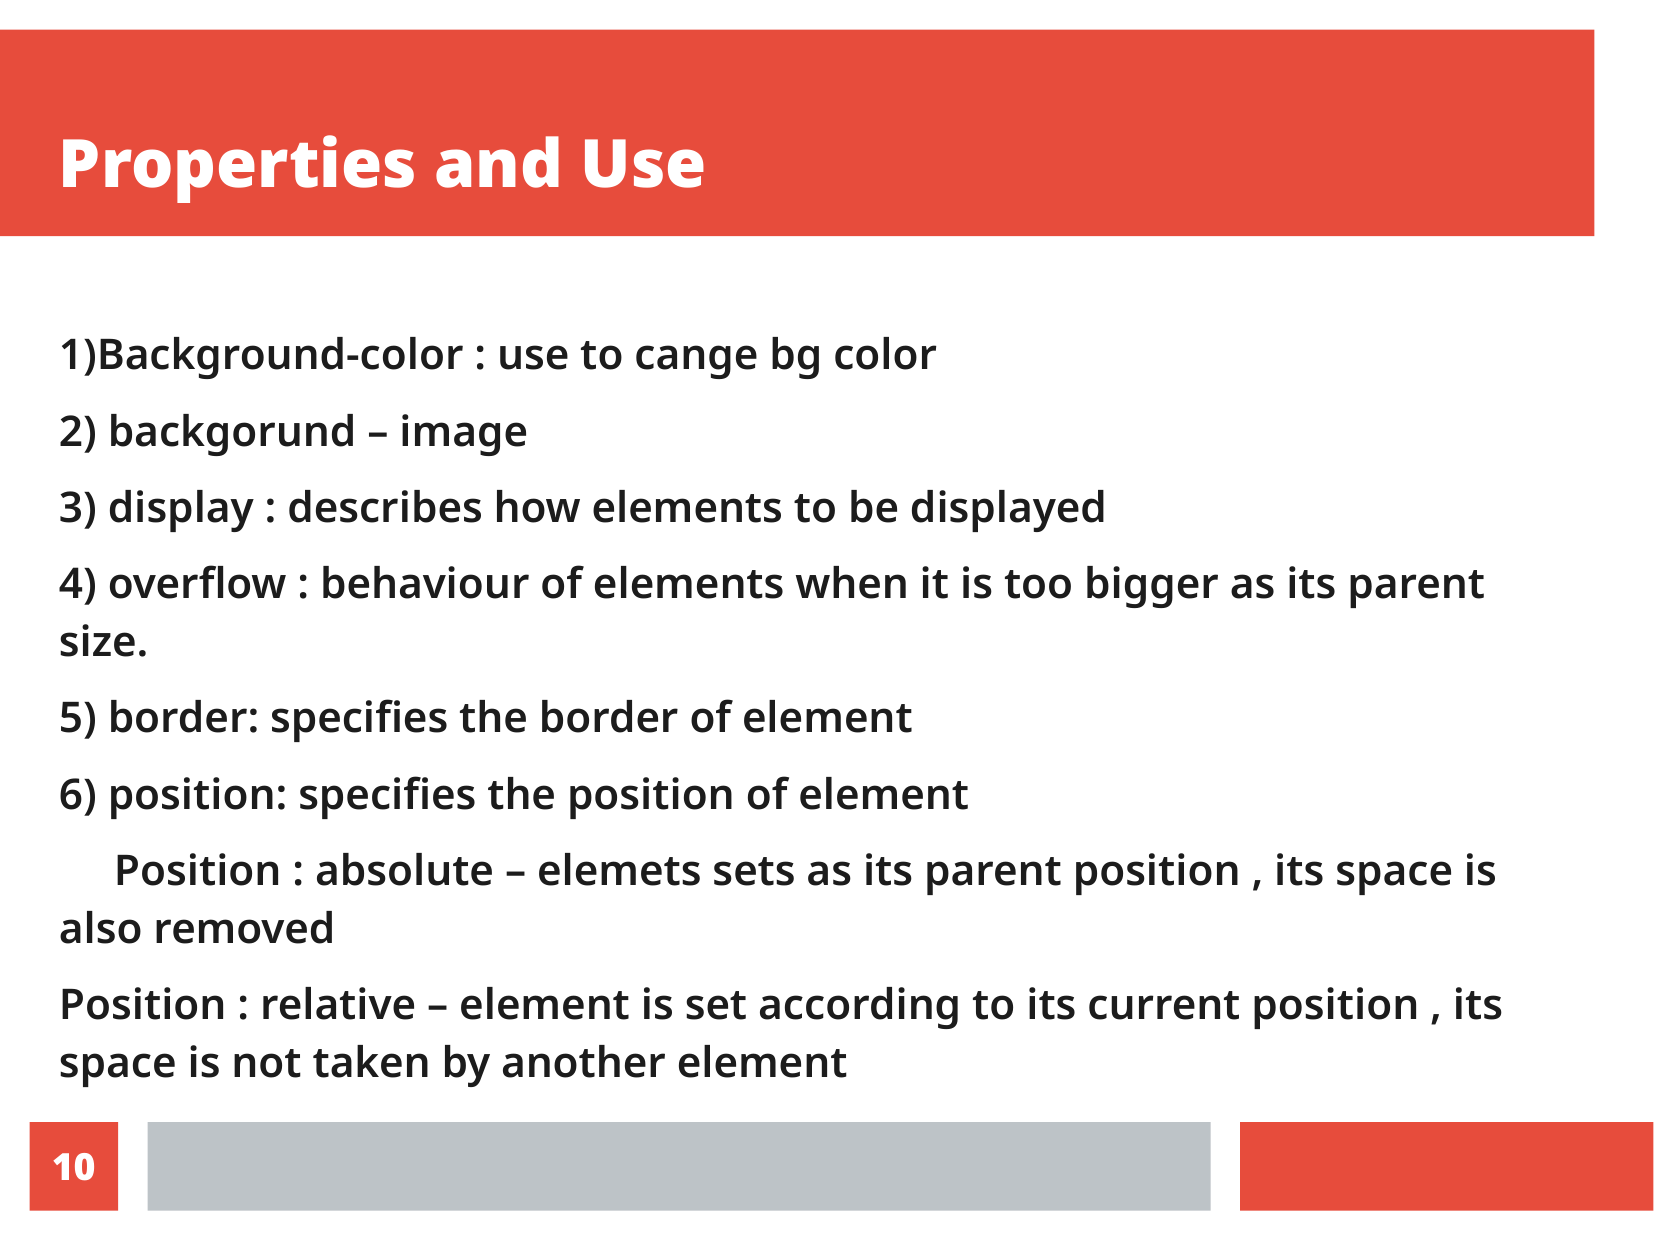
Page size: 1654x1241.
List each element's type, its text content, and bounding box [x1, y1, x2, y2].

list 1)Background-color : use to cange bg color 2) backgorund – image 3) display : describes how elements to be displayed 4) overflow : behaviour of elements when it is too bigger as its parent size. 5) border: specifies the border of element 6) position: specifies the position of element Position : absolute – elemets sets as its parent position , its space is also removed Position : relative – element is set according to its current position , its space is not taken by another element [59, 324, 1565, 1093]
title Properties and Use [59, 59, 1595, 207]
